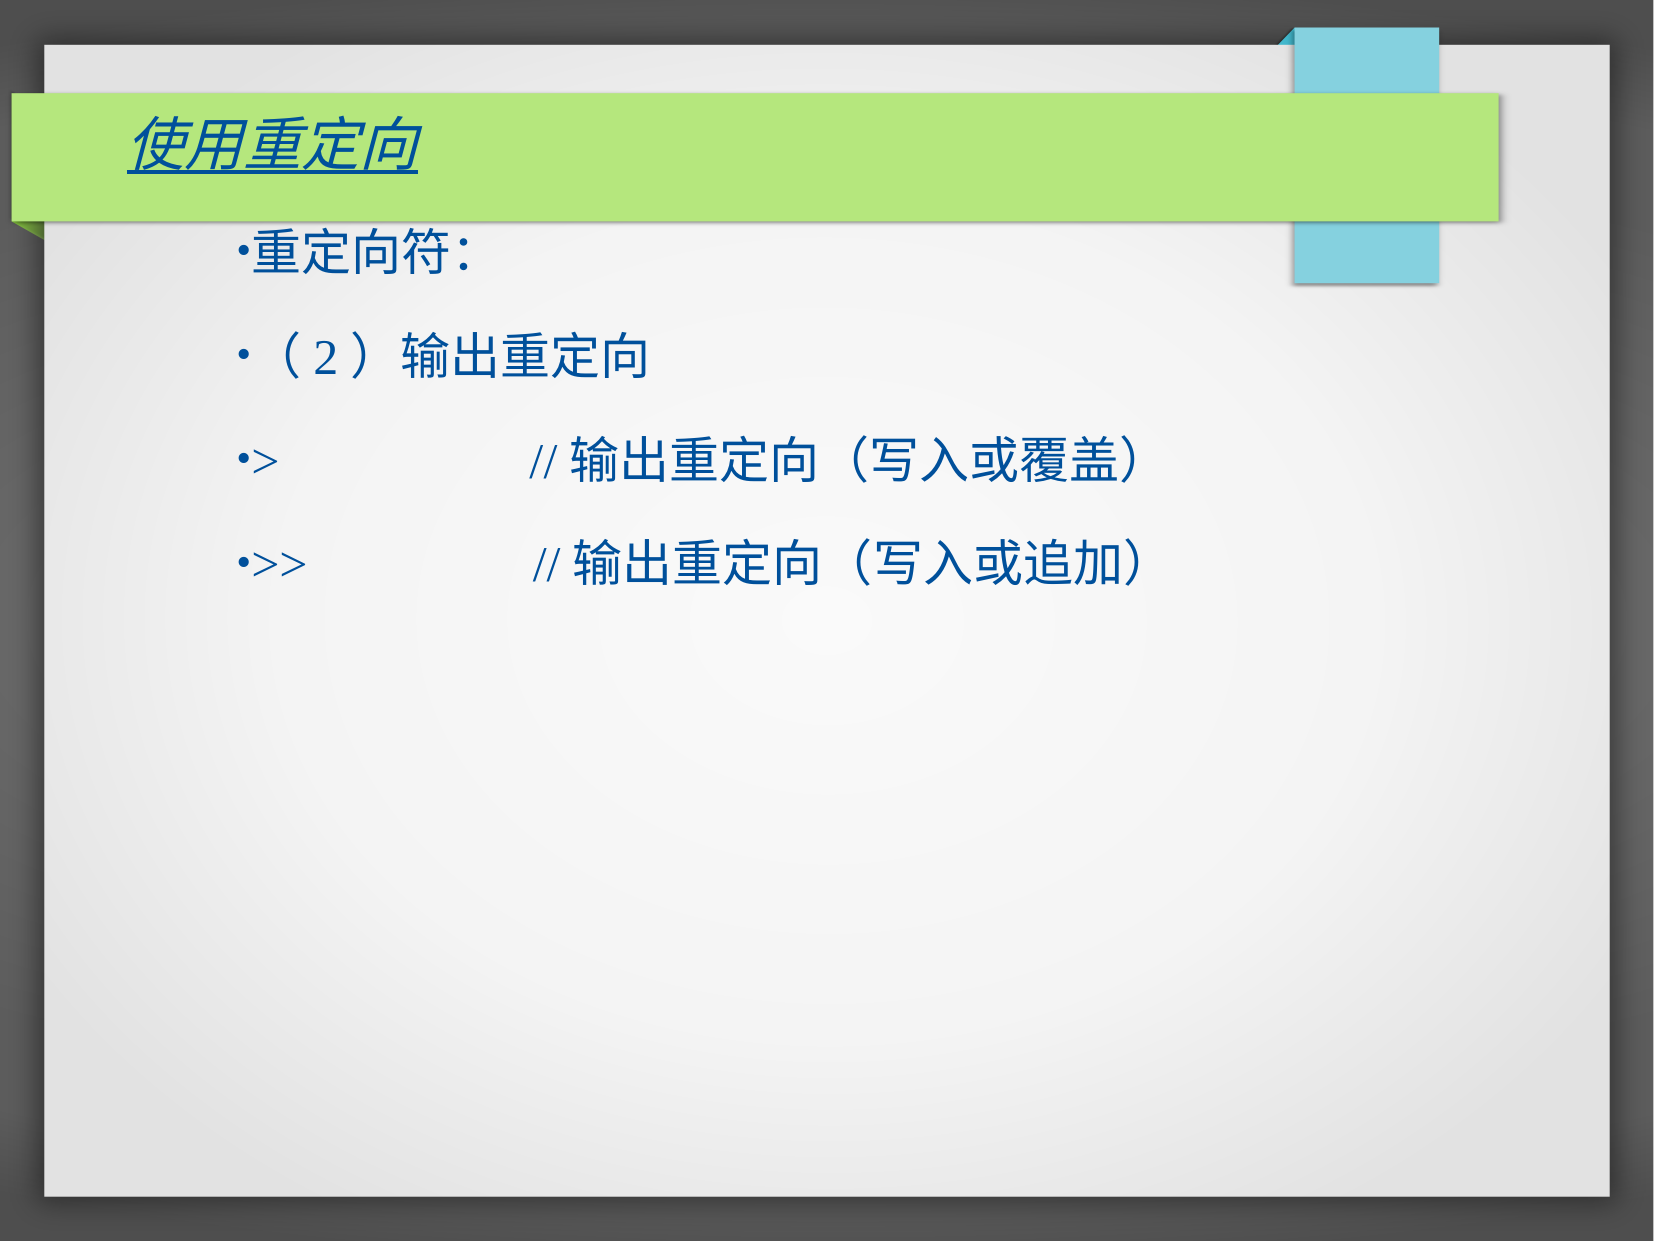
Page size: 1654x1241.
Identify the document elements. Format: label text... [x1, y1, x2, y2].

picture [0, 0, 1654, 1241]
text_box 使用重定向 重定向符： （2）输出重定向 > //输出重定向（写入或覆盖） >> //输出重定向（写入或追加） [71, 99, 1595, 600]
